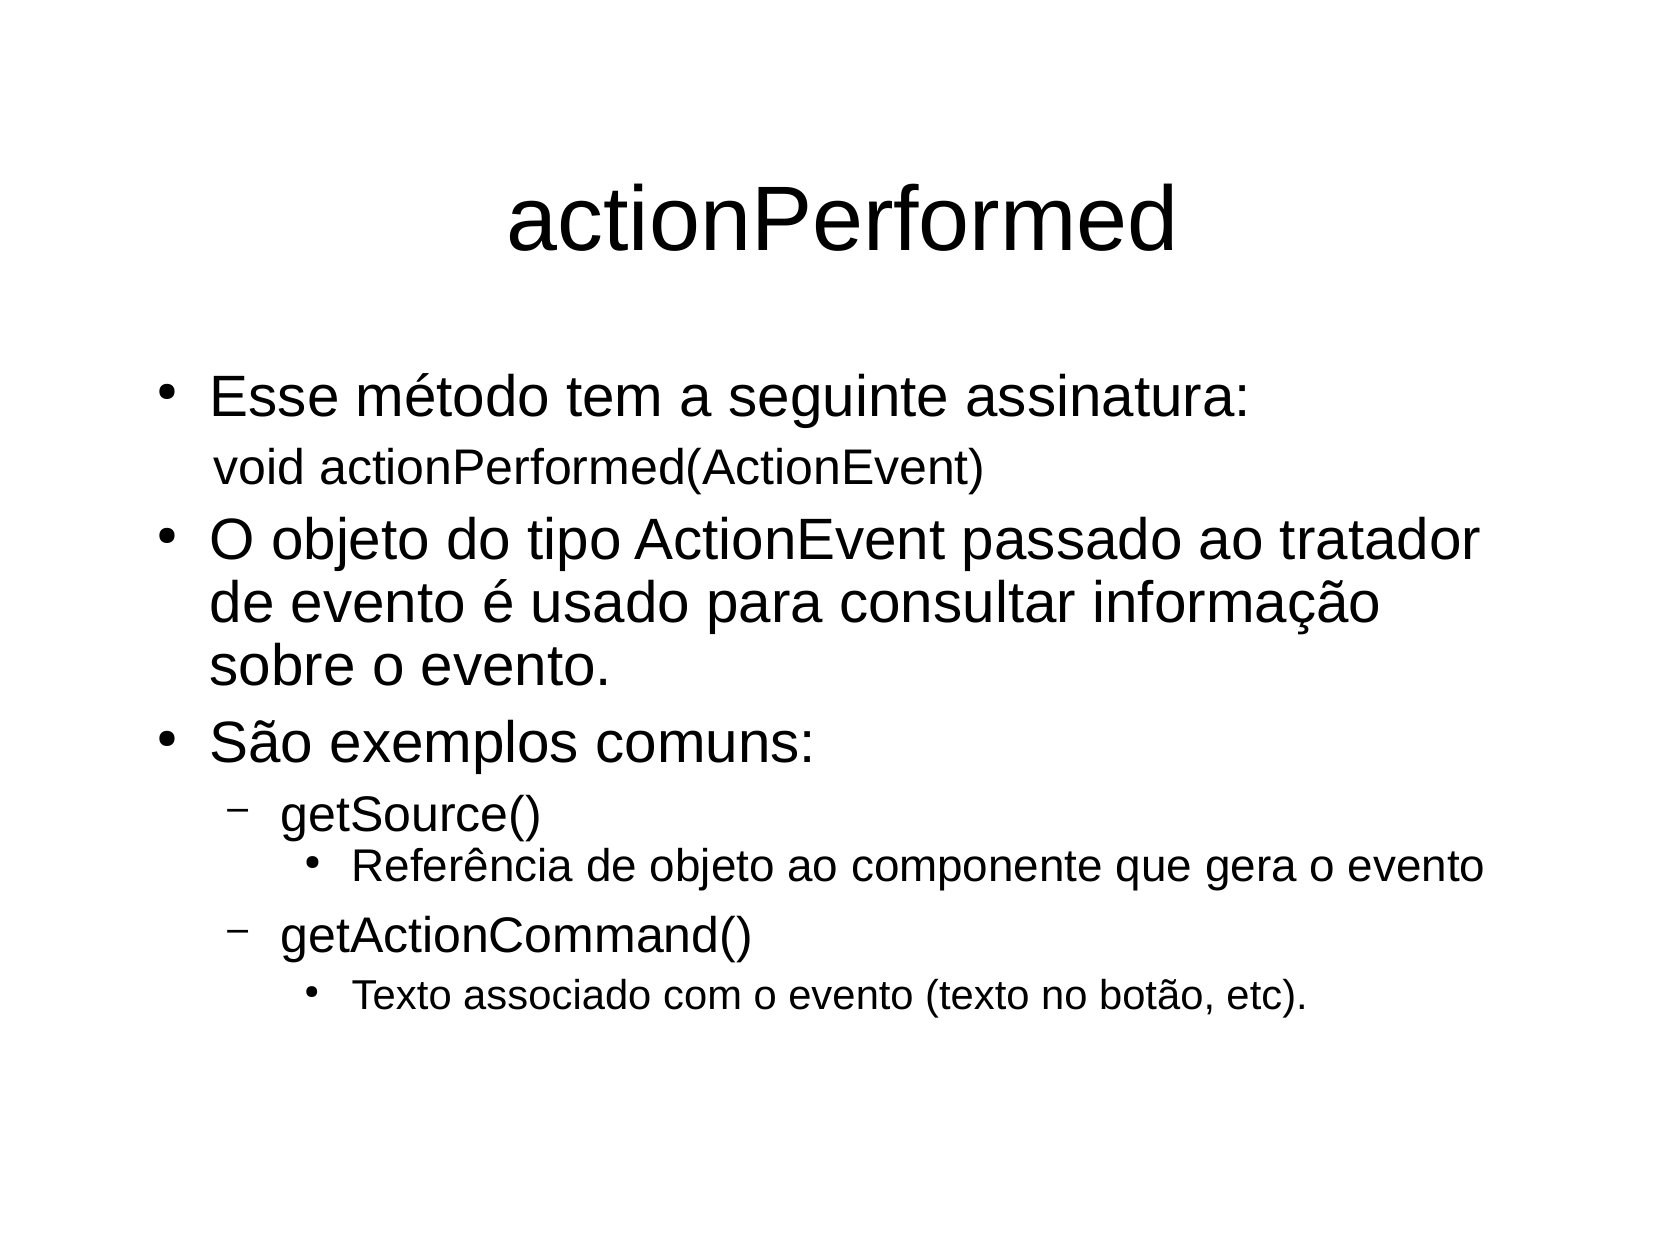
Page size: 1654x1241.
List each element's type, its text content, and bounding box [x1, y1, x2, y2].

list Esse método tem a seguinte assinatura: void actionPerformed(ActionEvent) O objeto do tipo ActionEvent passado ao tratador de evento é usado para consultar informação sobre o evento. São exemplos comuns: getSource() Referência de objeto ao componente que gera o evento getActionCommand() Texto associado com o evento (texto no botão, etc). [124, 358, 1530, 1166]
title actionPerformed [124, 110, 1530, 317]
